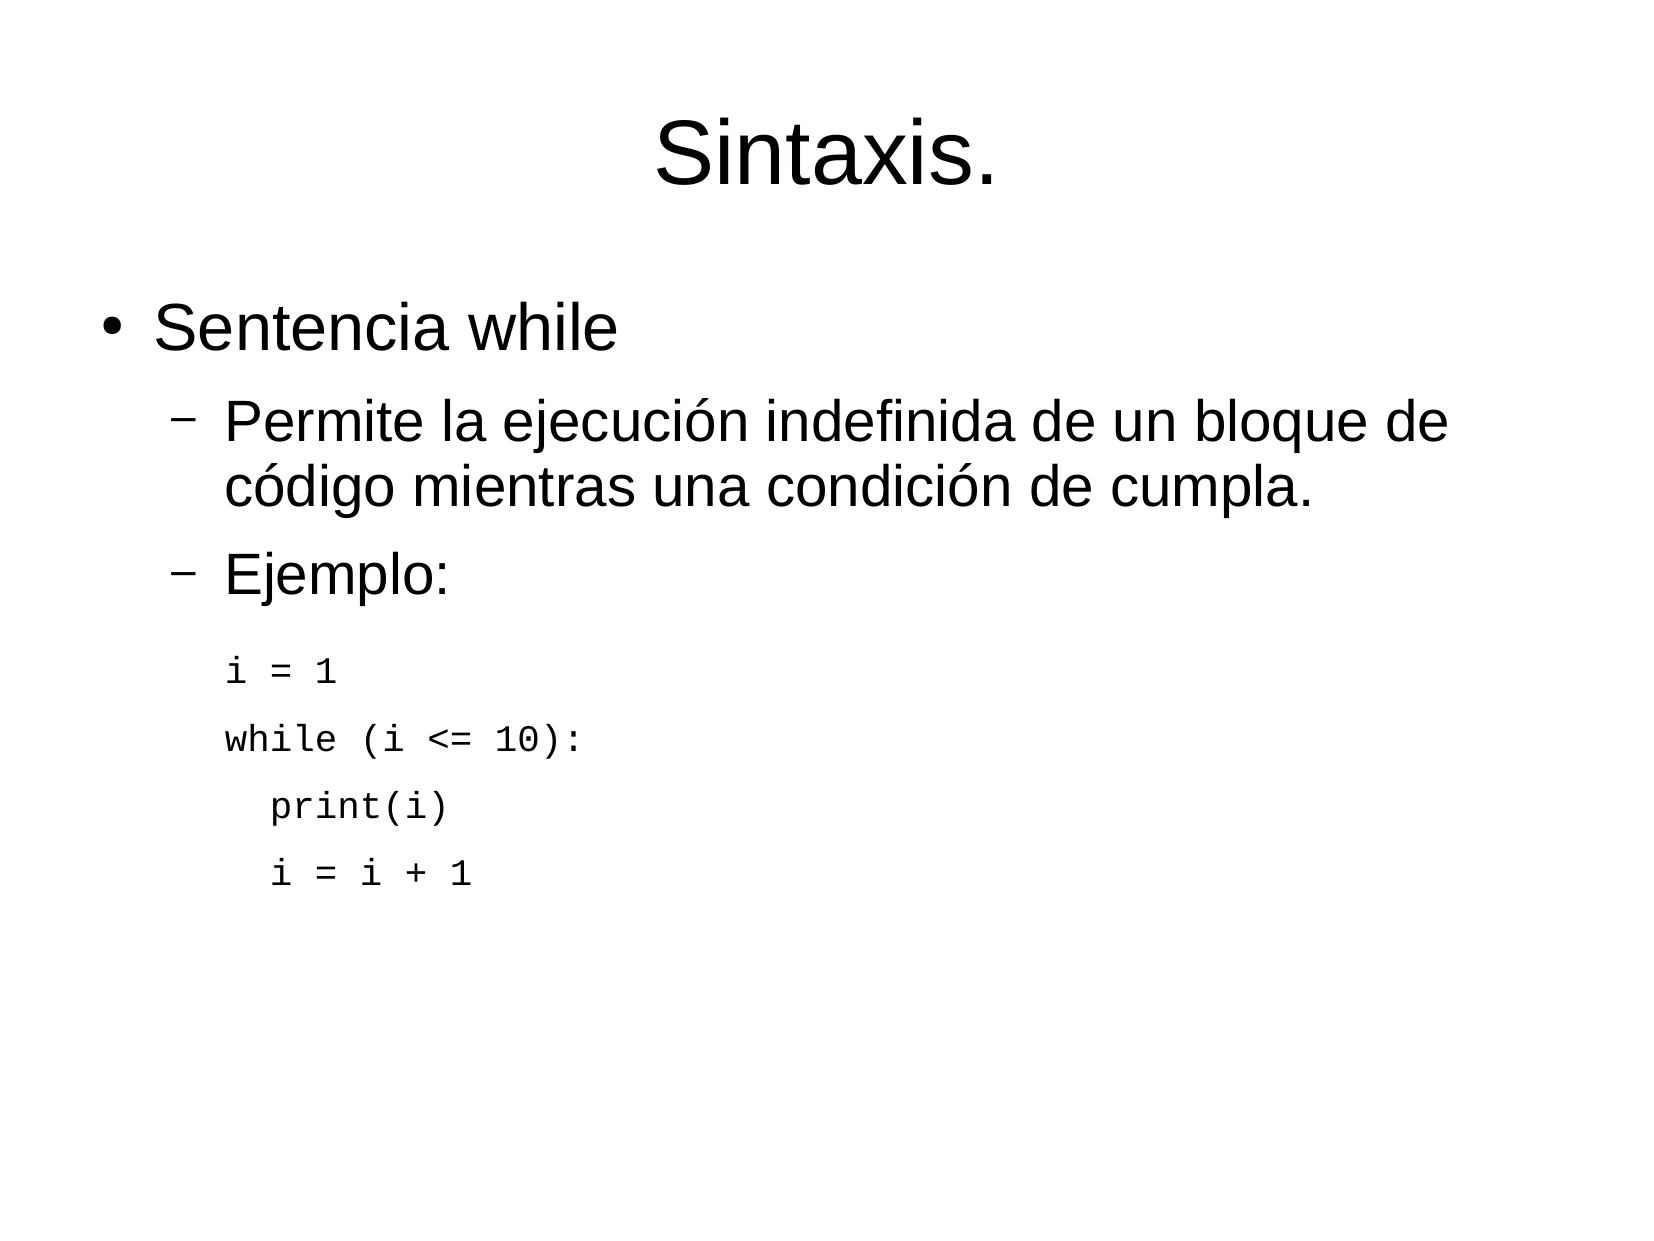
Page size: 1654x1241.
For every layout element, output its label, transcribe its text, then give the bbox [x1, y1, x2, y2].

list Sentencia while Permite la ejecución indefinida de un bloque de código mientras una condición de cumpla. Ejemplo: [82, 290, 1571, 1010]
title Sintaxis. [82, 49, 1571, 257]
text_box i = 1 while (i <= 10): print(i) i = i + 1 [210, 645, 1486, 971]
